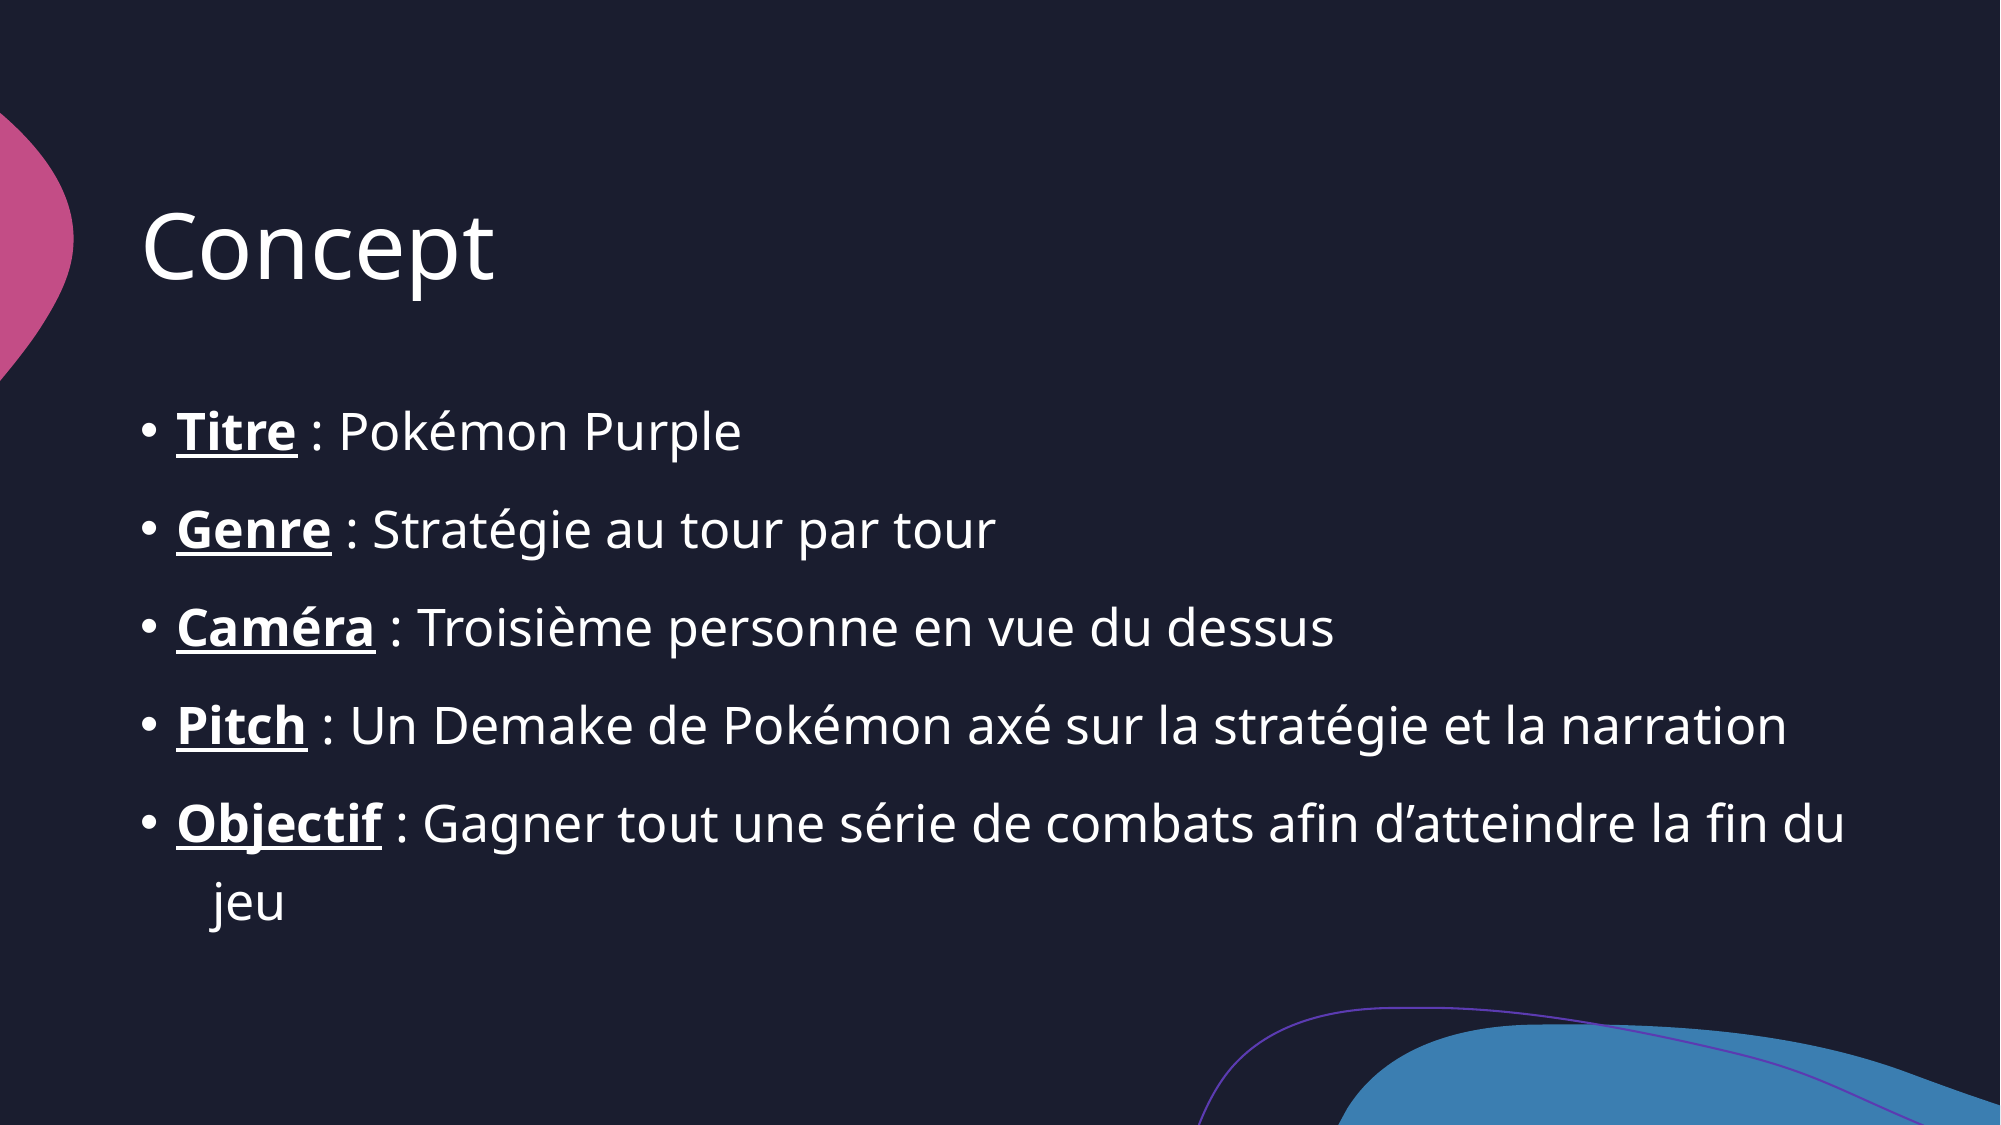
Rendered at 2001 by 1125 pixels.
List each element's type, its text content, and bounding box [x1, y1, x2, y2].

title Concept [125, 125, 1876, 375]
list Titre : Pokémon Purple Genre : Stratégie au tour par tour Caméra : Troisième personne en vue du dessus Pitch : Un Demake de Pokémon axé sur la stratégie et la narration Objectif : Gagner tout une série de combats afin d’atteindre la fin du jeu [125, 375, 1876, 1002]
